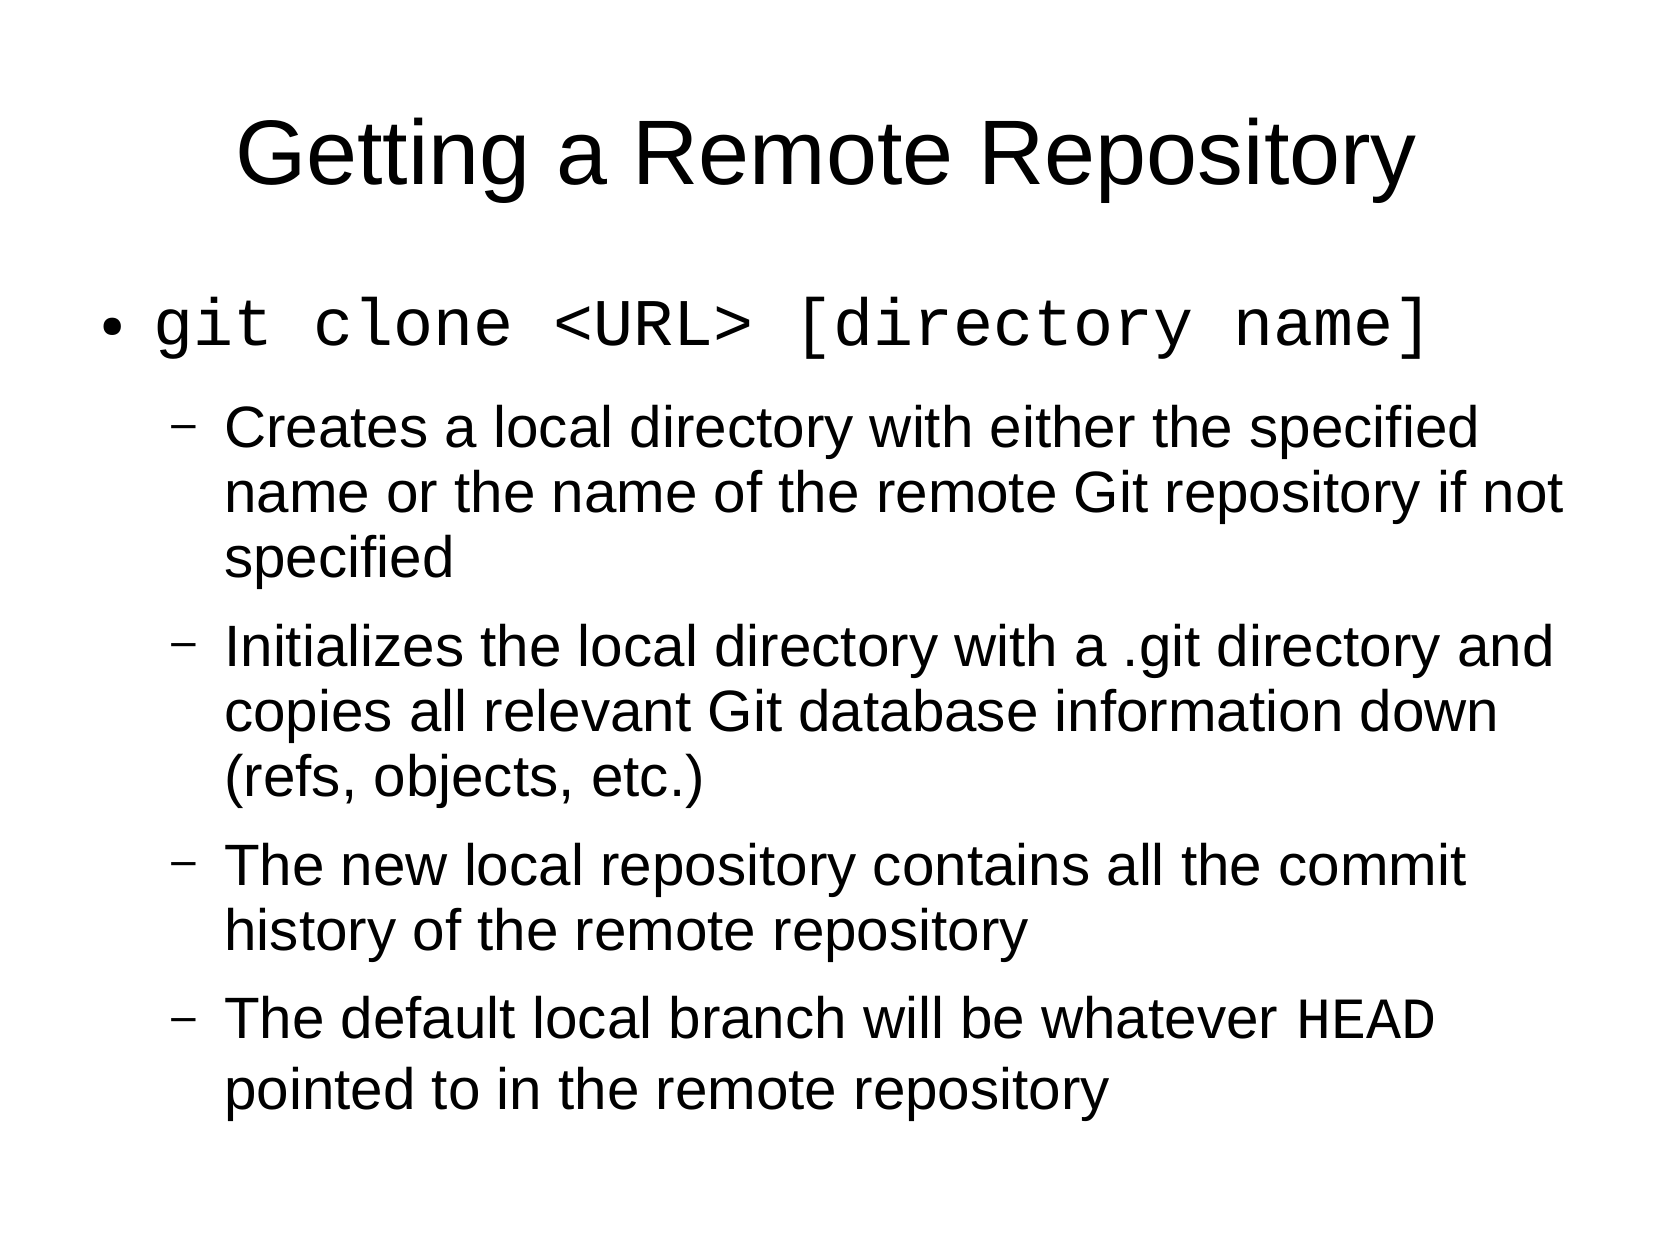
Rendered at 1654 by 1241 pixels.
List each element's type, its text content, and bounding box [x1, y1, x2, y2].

title Getting a Remote Repository [82, 49, 1571, 257]
list git clone <URL> [directory name] Creates a local directory with either the specified name or the name of the remote Git repository if not specified Initializes the local directory with a .git directory and copies all relevant Git database information down (refs, objects, etc.) The new local repository contains all the commit history of the remote repository The default local branch will be whatever HEAD pointed to in the remote repository [82, 290, 1571, 1122]
